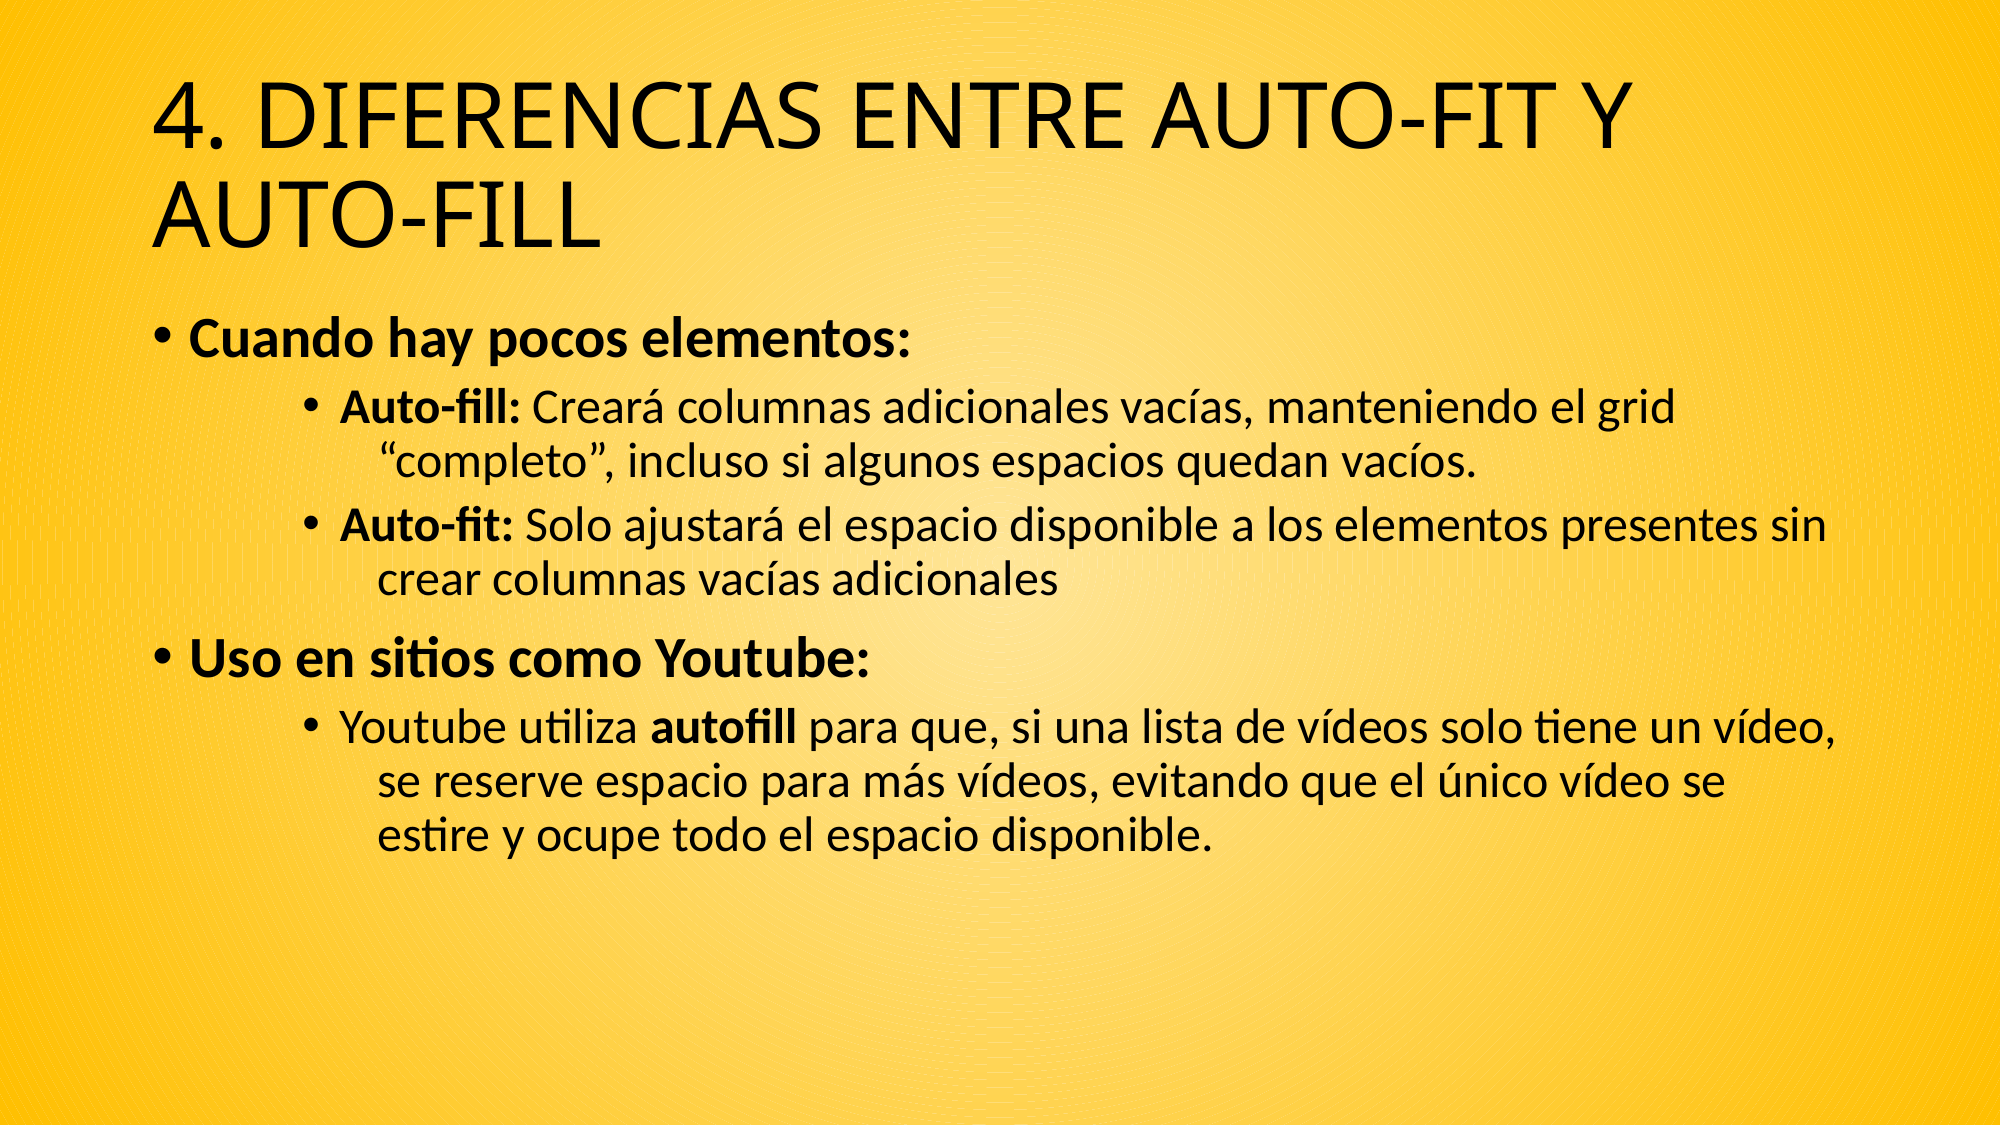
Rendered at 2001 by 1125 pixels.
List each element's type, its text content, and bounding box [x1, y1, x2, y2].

list Cuando hay pocos elementos: Auto-fill: Creará columnas adicionales vacías, manteniendo el grid “completo”, incluso si algunos espacios quedan vacíos. Auto-fit: Solo ajustará el espacio disponible a los elementos presentes sin crear columnas vacías adicionales Uso en sitios como Youtube: Youtube utiliza autofill para que, si una lista de vídeos solo tiene un vídeo, se reserve espacio para más vídeos, evitando que el único vídeo se estire y ocupe todo el espacio disponible. [137, 299, 1863, 1014]
title 4. DIFERENCIAS ENTRE AUTO-FIT Y AUTO-FILL [137, 59, 1863, 278]
